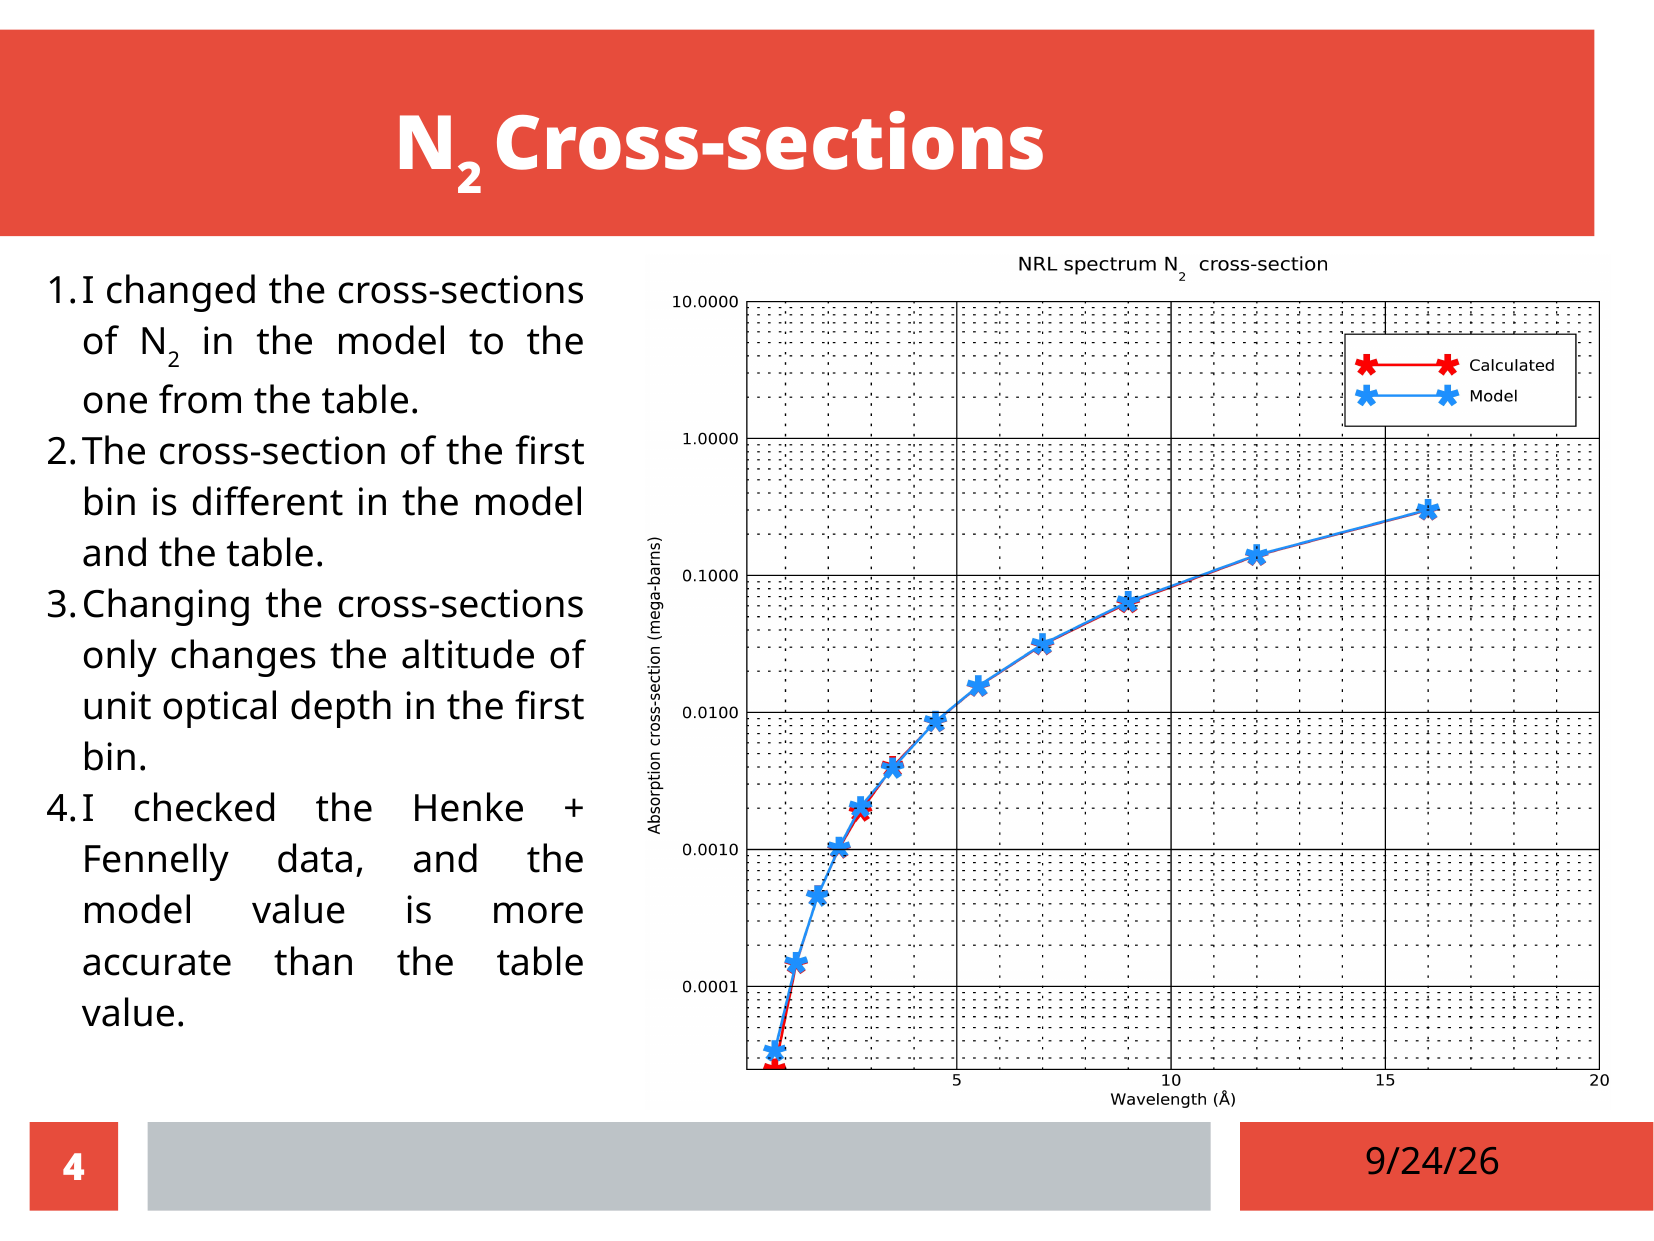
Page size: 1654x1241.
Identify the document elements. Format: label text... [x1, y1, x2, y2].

picture [645, 254, 1611, 1111]
title N2 Cross-sections [59, 59, 1595, 207]
text_box I changed the cross-sections of N2 in the model to the one from the table. The cross-section of the first bin is different in the model and the table. Changing the cross-sections only changes the altitude of unit optical depth in the first bin. I checked the Henke + Fennelly data, and the model value is more accurate than the table value. [31, 256, 601, 977]
text_box 6/21/20 [1350, 1127, 1541, 1201]
